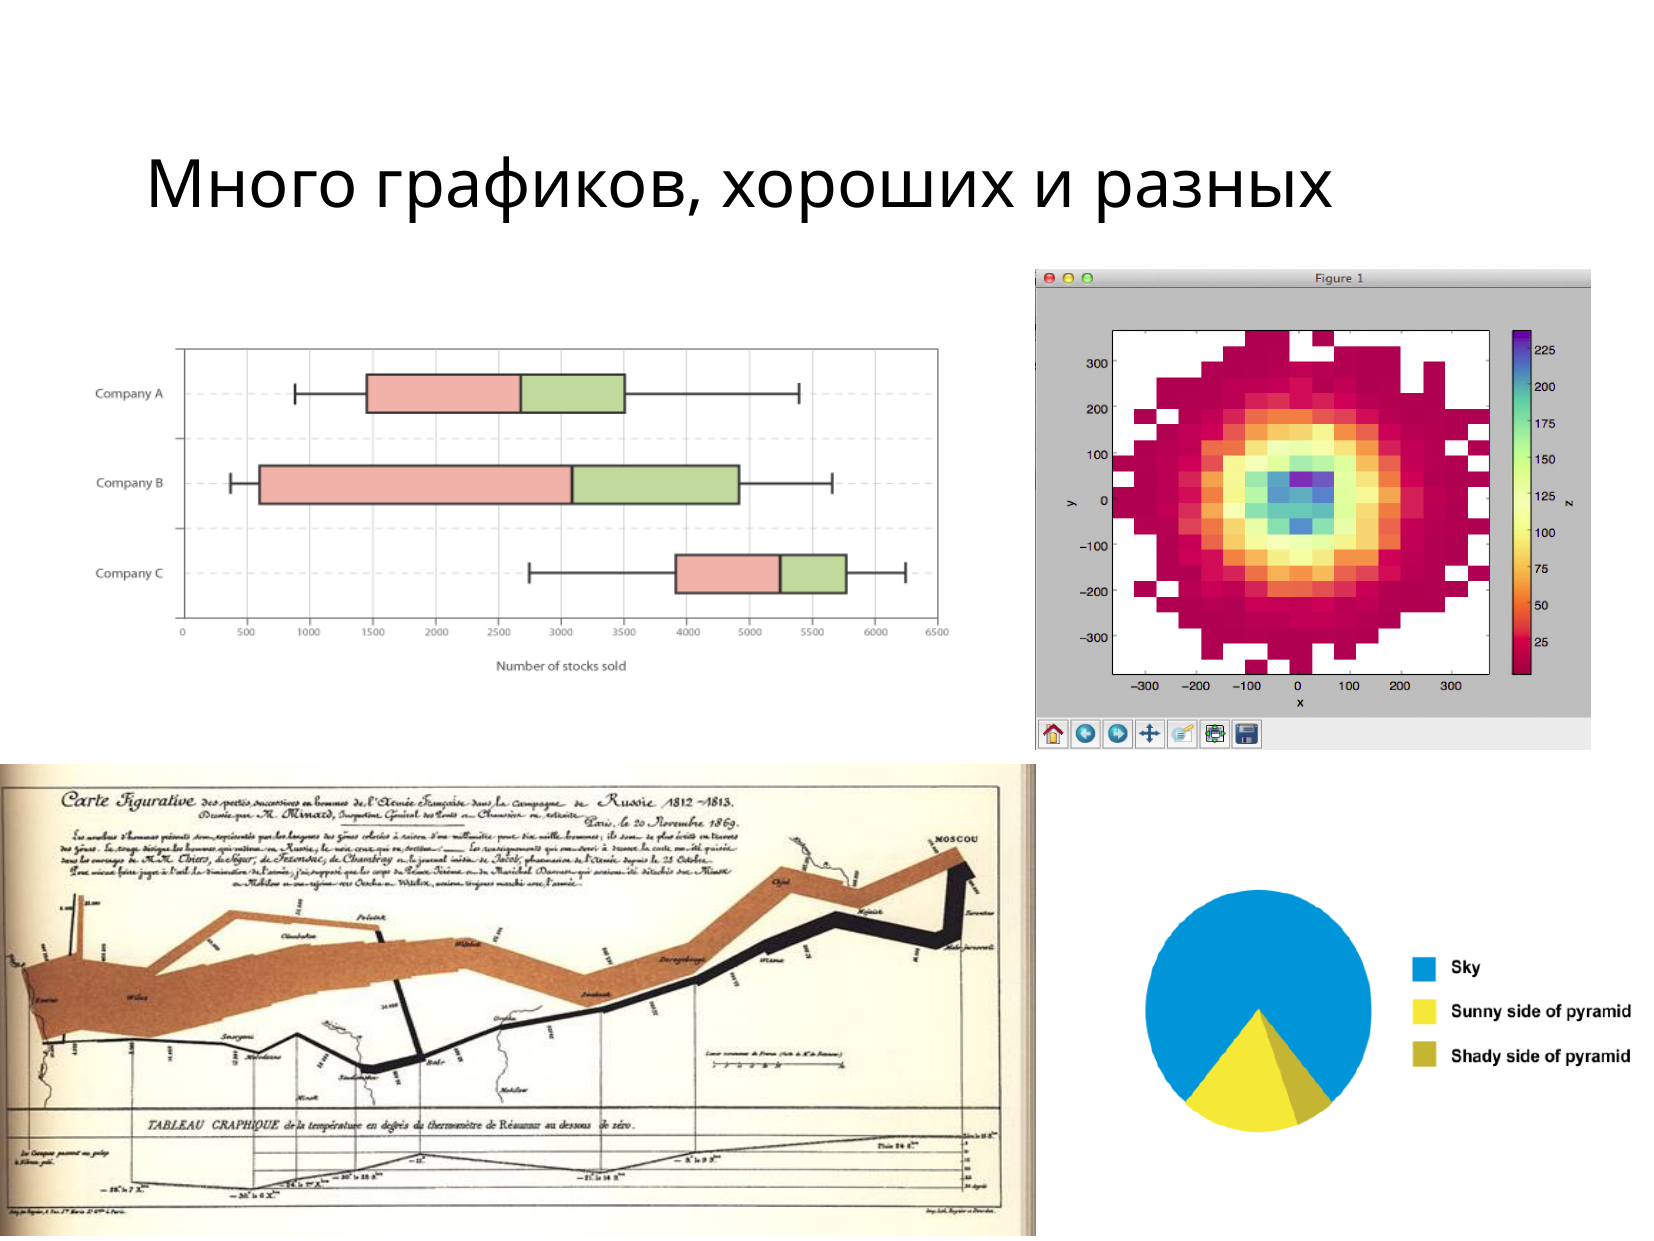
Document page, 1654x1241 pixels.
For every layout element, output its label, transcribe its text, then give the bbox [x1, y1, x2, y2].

picture [59, 314, 991, 695]
picture [0, 764, 1036, 1236]
picture [1110, 864, 1651, 1156]
picture [1035, 269, 1591, 751]
list Много графиков, хороших и разных [75, 135, 1564, 856]
